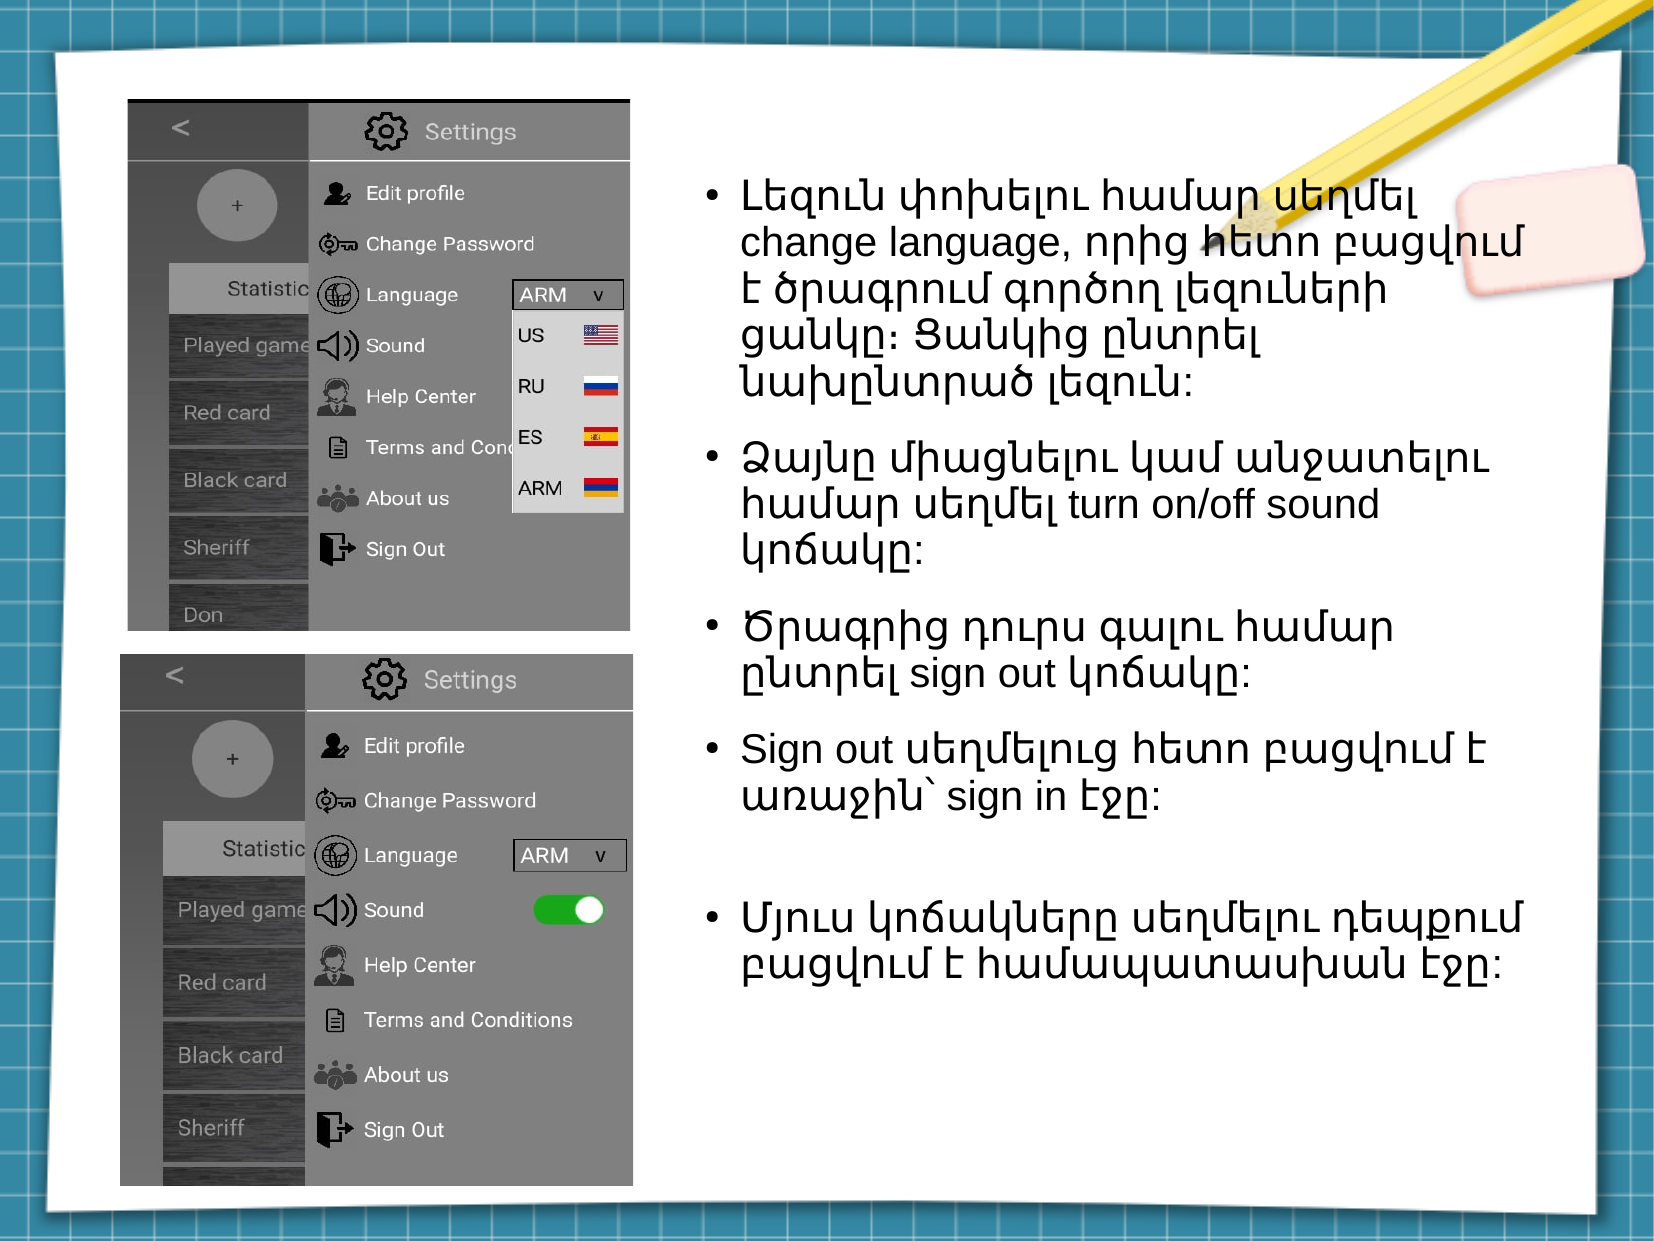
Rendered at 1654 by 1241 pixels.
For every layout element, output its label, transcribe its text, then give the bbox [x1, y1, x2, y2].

picture [0, 0, 1654, 1241]
text_box Լեզուն փոխելու համար սեղմել change language, որից հետո բացվում է ծրագրում գործող լեզուների ցանկը։ Ցանկից ընտրել նախընտրած լեզուն: Ձայնը միացնելու կամ անջատելու համար սեղմել turn on/off sound կոճակը: Ծրագրից դուրս գալու համար ընտրել sign out կոճակը: Sign out սեղմելուց հետո բացվում է առաջին՝ sign in էջը: Մյուս կոճակները սեղմելու դեպքում բացվում է համապատասխան էջը: [690, 165, 1561, 996]
